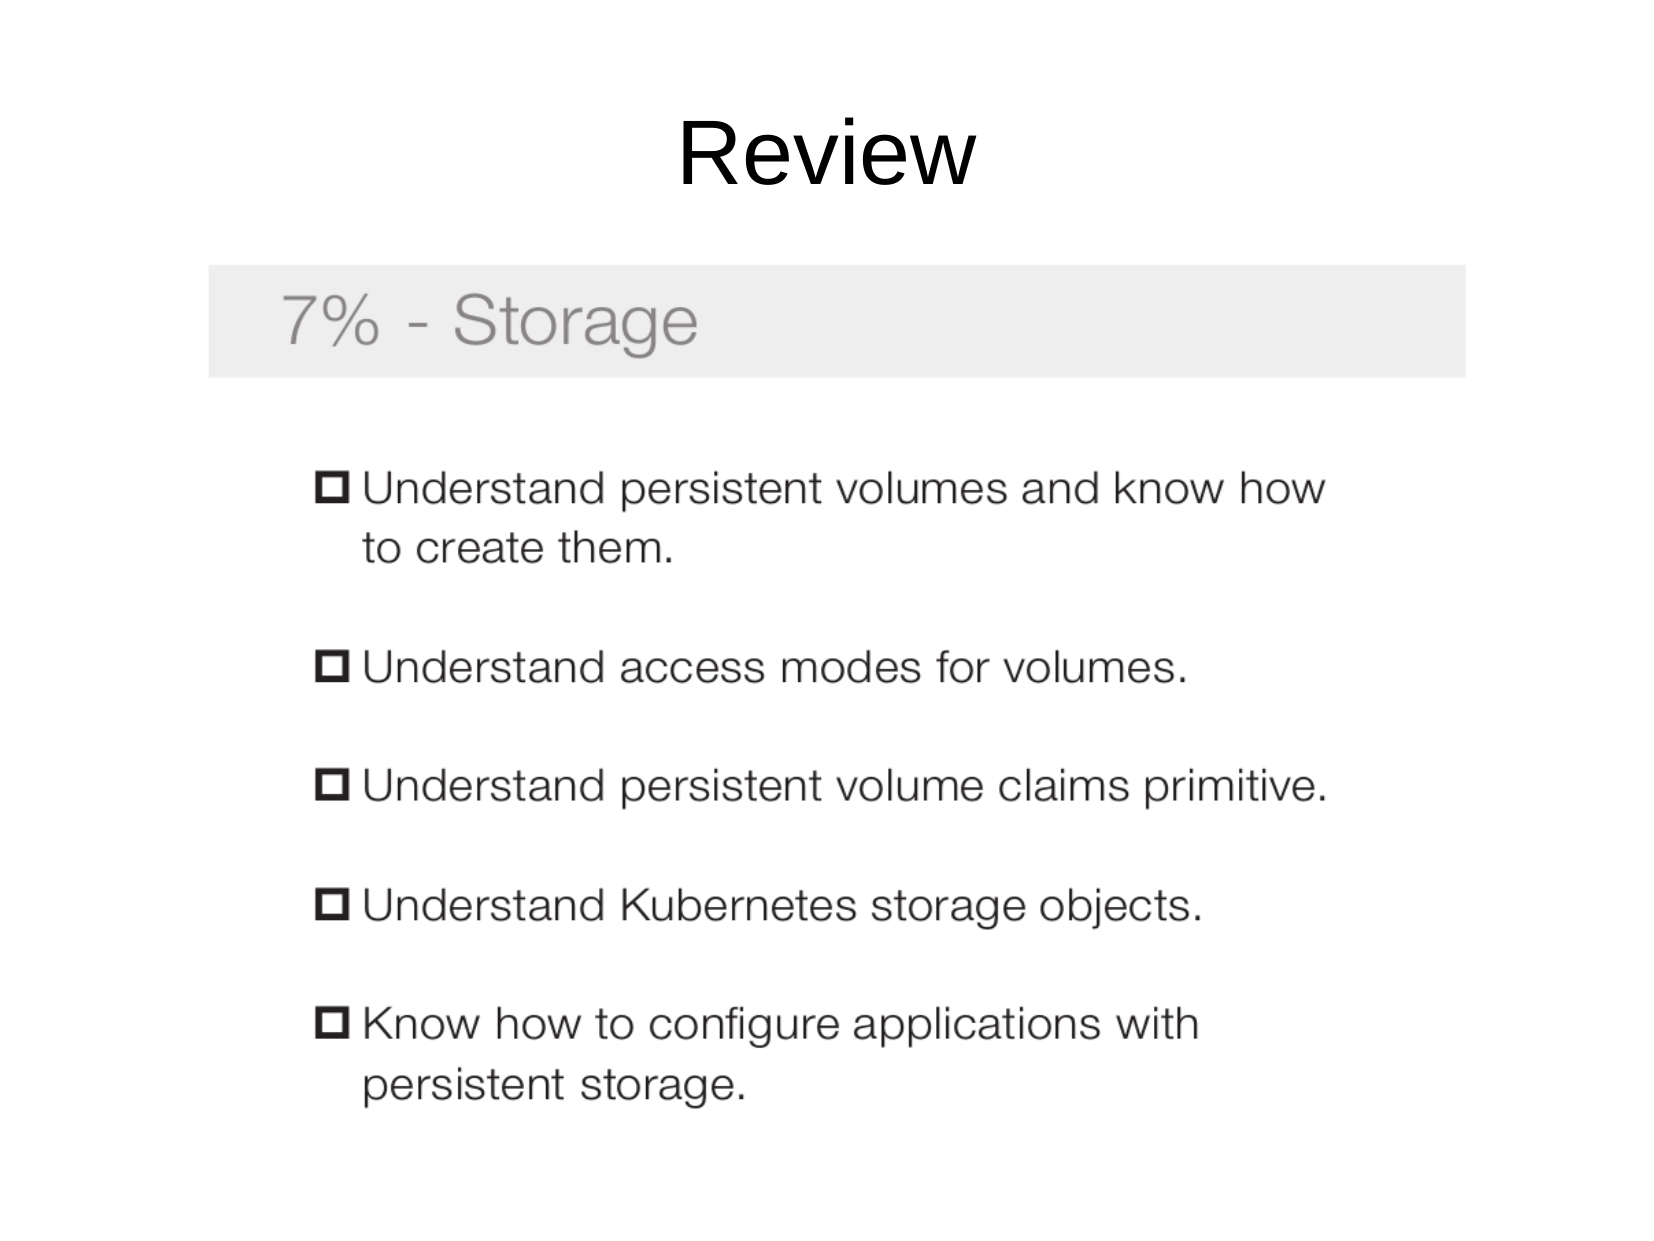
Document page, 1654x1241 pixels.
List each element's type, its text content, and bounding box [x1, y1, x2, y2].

title Review [82, 49, 1571, 257]
picture [202, 256, 1486, 1127]
